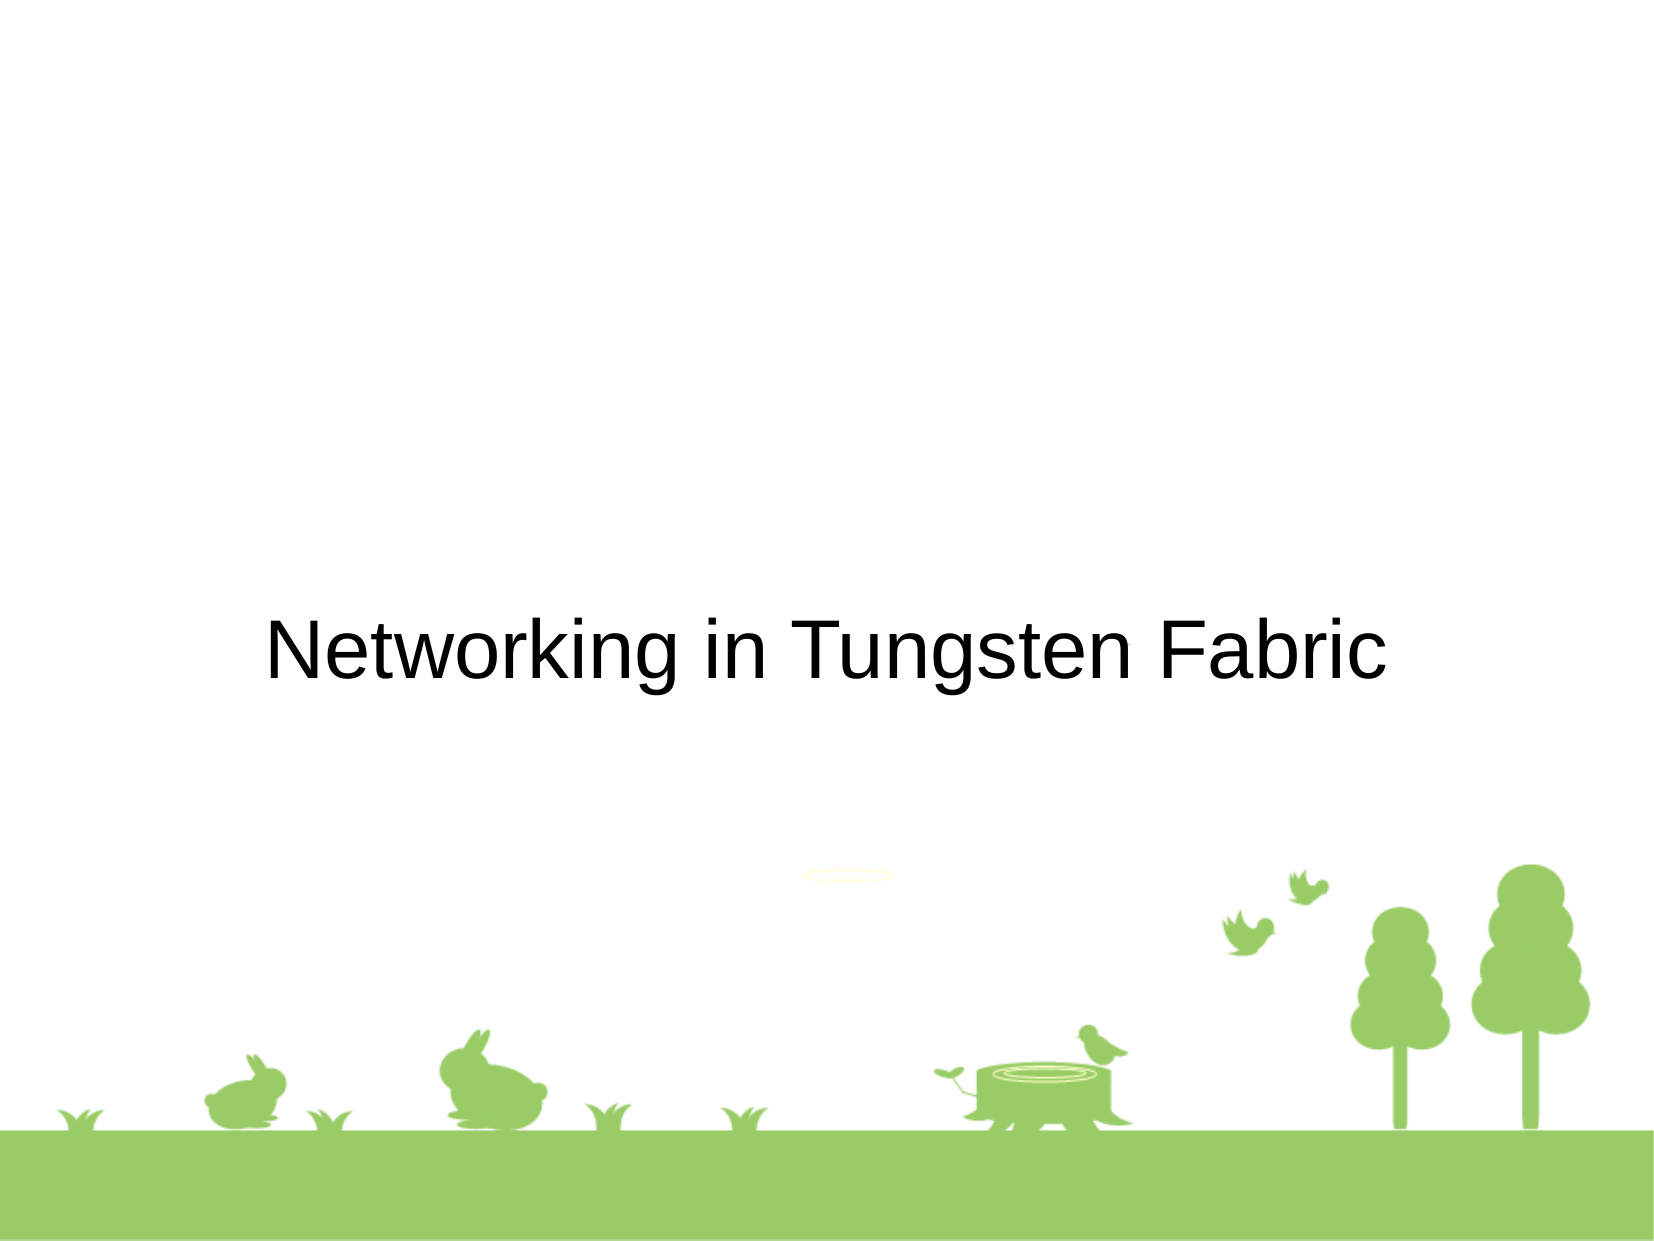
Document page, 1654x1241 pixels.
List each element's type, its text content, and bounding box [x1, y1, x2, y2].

subtitle Networking in Tungsten Fabric [82, 290, 1571, 1010]
picture [0, 0, 1654, 1241]
